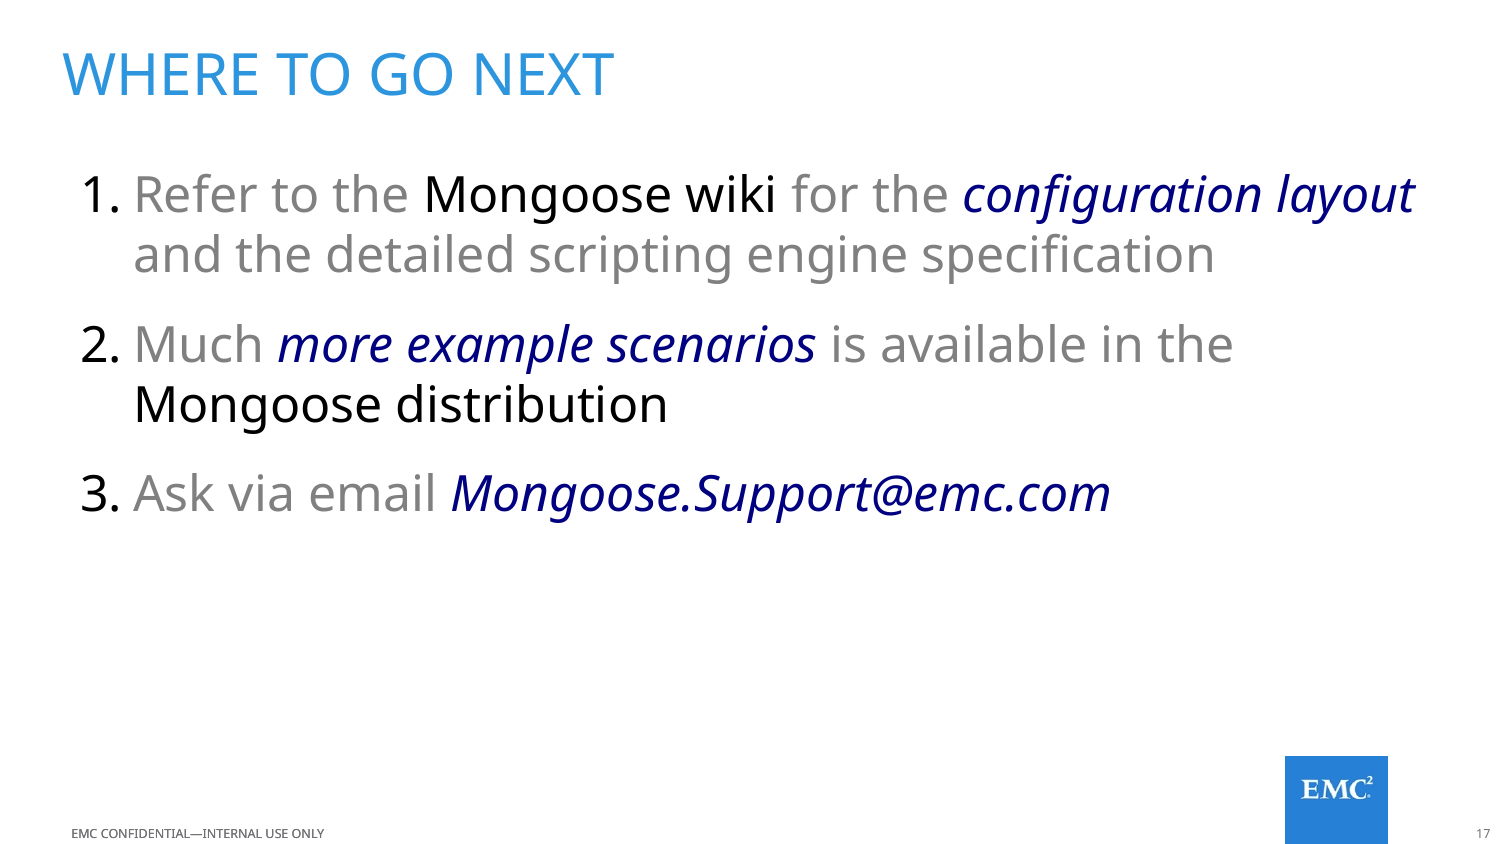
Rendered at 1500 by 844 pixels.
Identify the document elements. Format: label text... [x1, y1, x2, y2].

picture [1285, 756, 1388, 844]
list Refer to the Mongoose wiki for the configuration layout and the detailed scripting engine specification Much more example scenarios is available in the Mongoose distribution Ask via email Mongoose.Support@emc.com [62, 162, 1450, 745]
title Where to go next [62, 37, 1450, 108]
